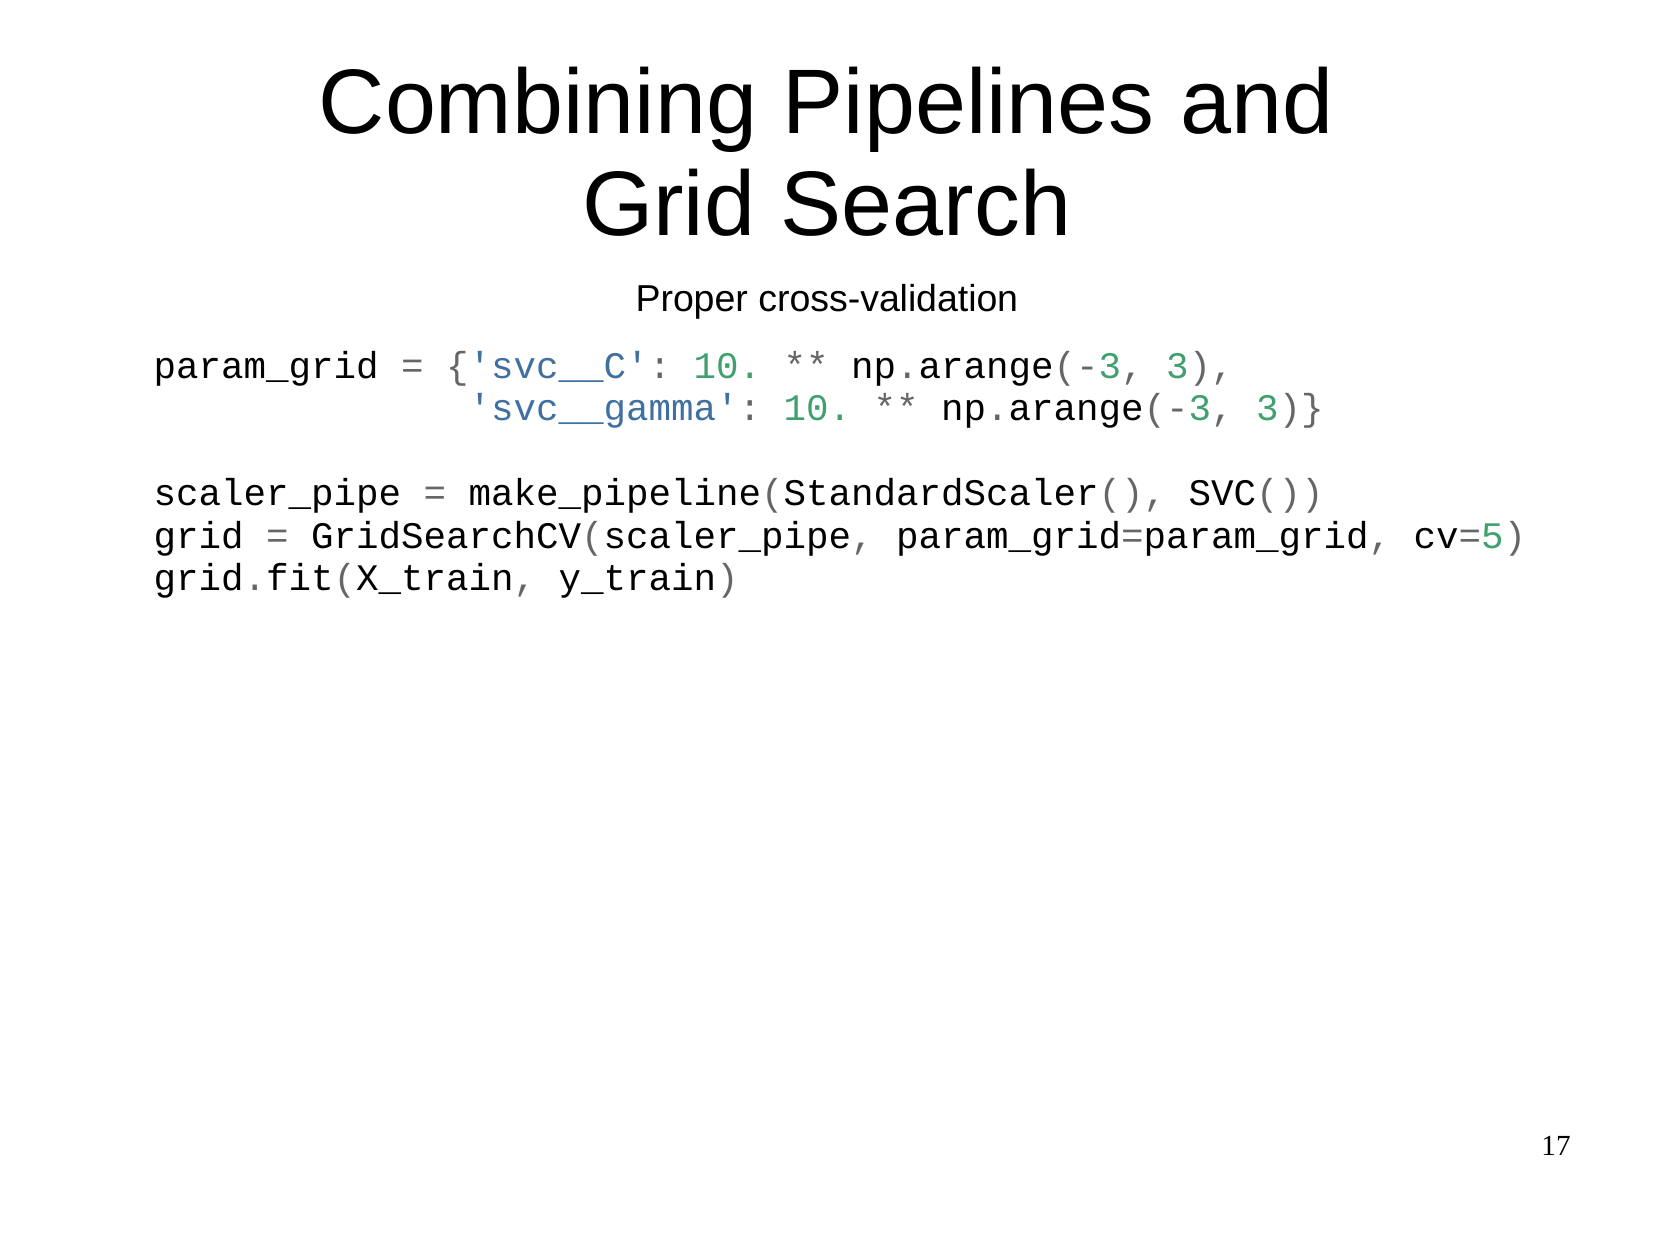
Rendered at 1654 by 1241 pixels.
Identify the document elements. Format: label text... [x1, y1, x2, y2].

text_box param_grid = {'svc__C': 10. ** np.arange(-3, 3), 'svc__gamma': 10. ** np.arange(-3, 3)} scaler_pipe = make_pipeline(StandardScaler(), SVC()) grid = GridSearchCV(scaler_pipe, param_grid=param_grid, cv=5) grid.fit(X_train, y_train) [153, 347, 1621, 647]
title Combining Pipelines and Grid Search [82, 49, 1571, 257]
text_box Proper cross-validation [586, 270, 1067, 328]
